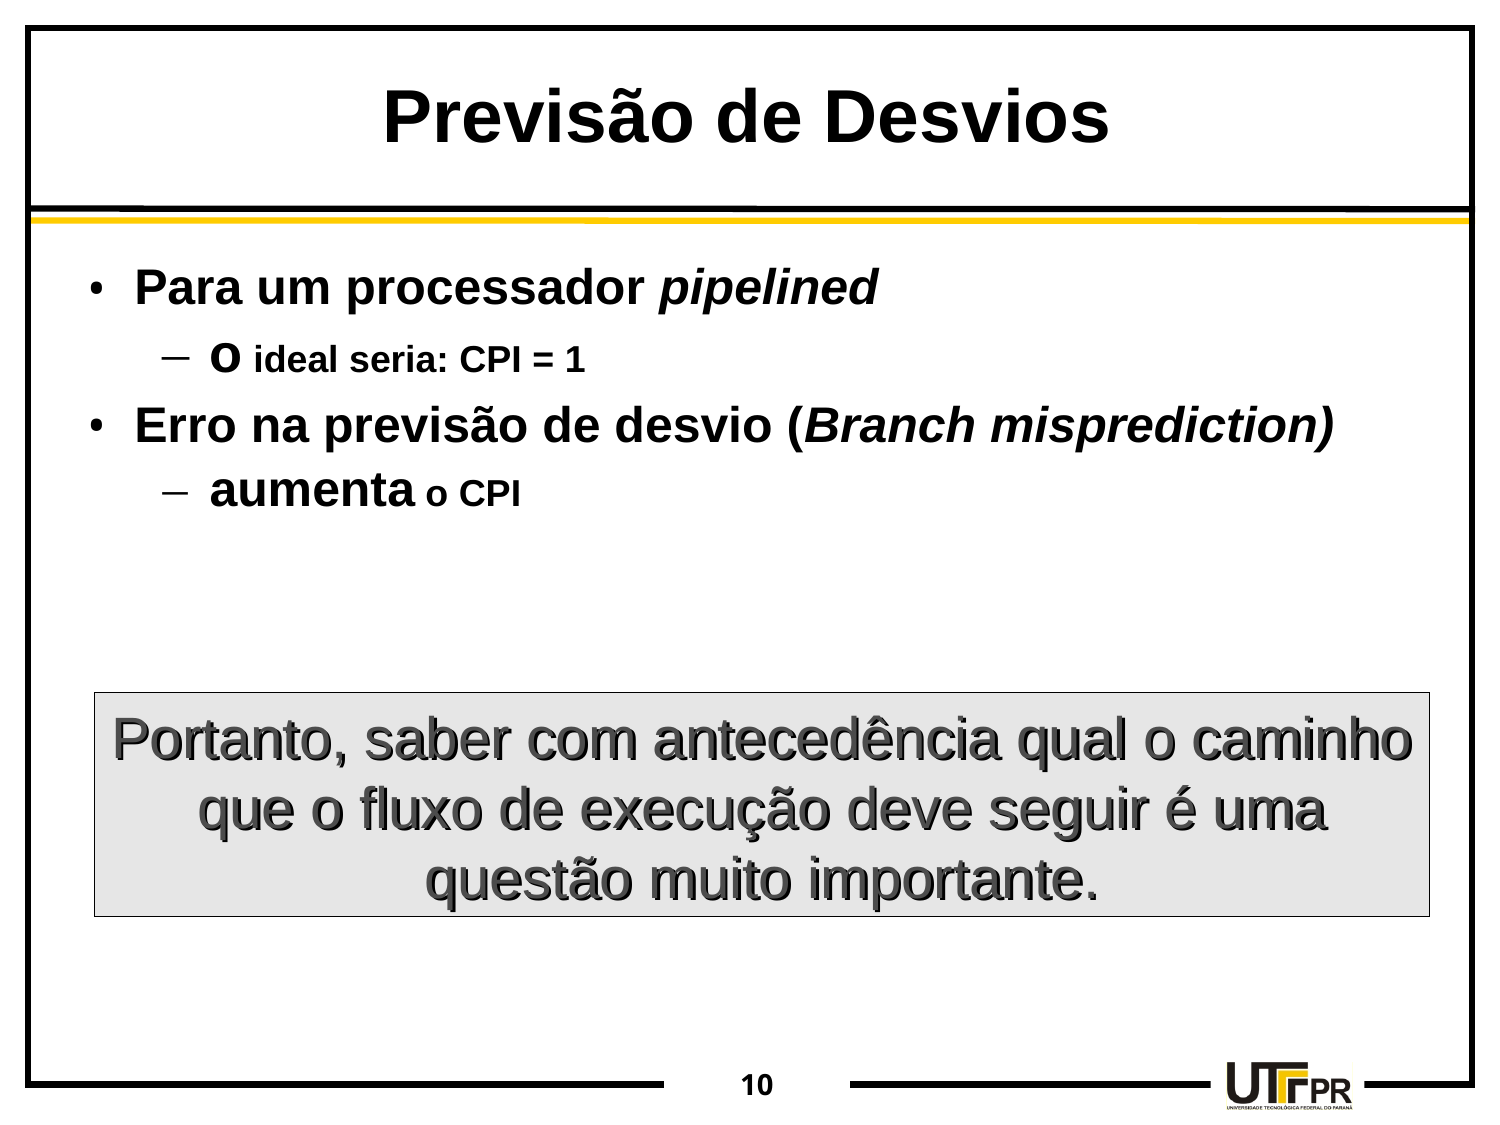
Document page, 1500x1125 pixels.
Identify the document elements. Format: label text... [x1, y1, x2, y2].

list Para um processador pipelined o ideal seria: CPI = 1 Erro na previsão de desvio (Branch misprediction) aumenta o CPI [72, 257, 1428, 925]
title Previsão de Desvios [23, 35, 1471, 201]
text_box Portanto, saber com antecedência qual o caminho que o fluxo de execução deve seguir é uma questão muito importante. [94, 692, 1430, 917]
picture [1226, 1062, 1353, 1110]
